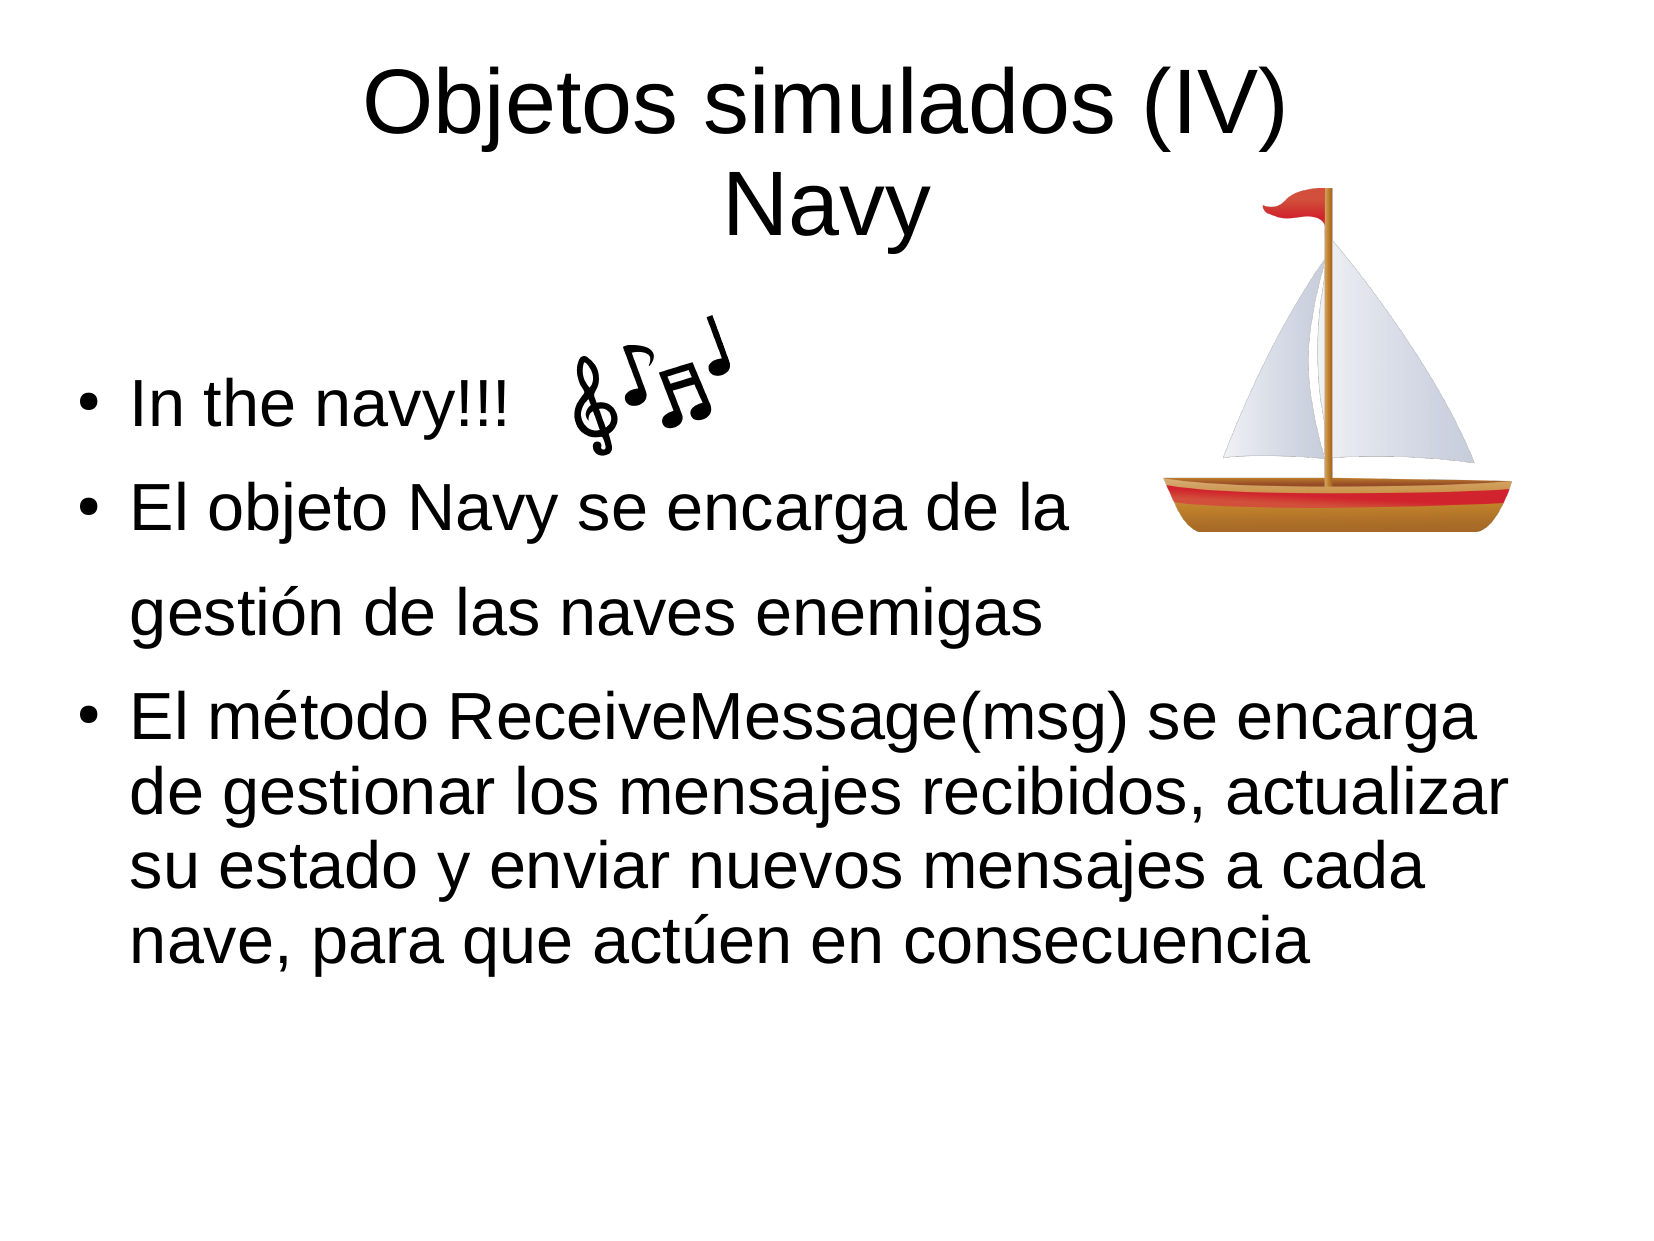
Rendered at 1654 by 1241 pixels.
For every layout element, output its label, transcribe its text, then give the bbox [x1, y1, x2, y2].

picture [555, 310, 745, 461]
picture [1163, 188, 1512, 532]
title Objetos simulados (IV) Navy [82, 49, 1571, 257]
list In the navy!!! El objeto Navy se encarga de la gestión de las naves enemigas El método ReceiveMessage(msg) se encarga de gestionar los mensajes recibidos, actualizar su estado y enviar nuevos mensajes a cada nave, para que actúen en consecuencia [59, 366, 1548, 1086]
